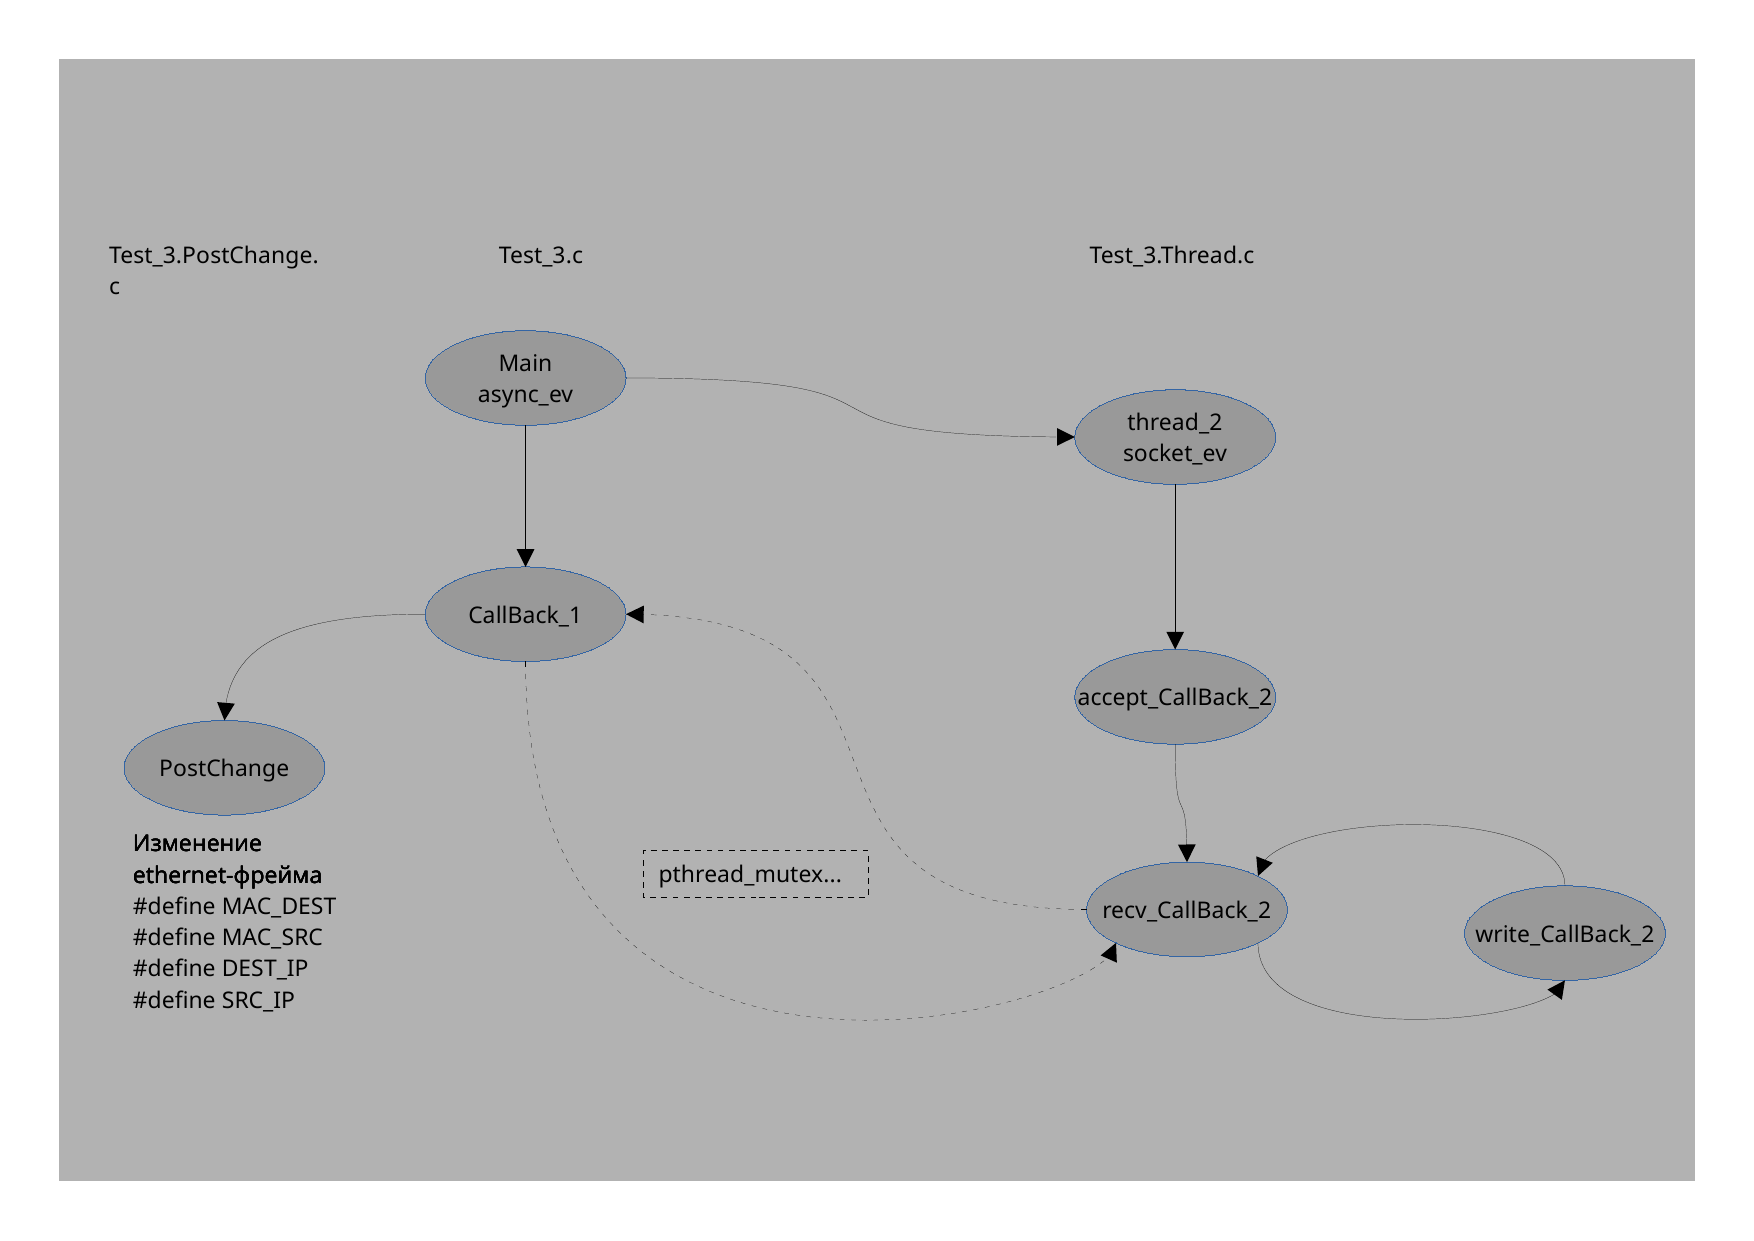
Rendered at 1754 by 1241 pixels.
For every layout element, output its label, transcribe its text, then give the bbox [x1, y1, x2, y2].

text_box Изменение ethernet-фрейма #define MAC_DEST #define MAC_SRC #define DEST_IP #define SRC_IP [118, 886, 367, 1014]
text_box accept_CallBack_2 [1074, 649, 1276, 745]
text_box thread_2 socket_ev [1074, 389, 1276, 485]
text_box write_CallBack_2 [1464, 885, 1666, 981]
text_box Main async_ev [425, 330, 626, 426]
text_box recv_CallBack_2 [1086, 862, 1288, 957]
text_box Test_3.c [484, 231, 603, 272]
text_box CallBack_1 [425, 566, 626, 662]
text_box pthread_mutex... [643, 850, 869, 898]
text_box PostChange [124, 720, 325, 816]
text_box Test_3.Thread.c [1074, 231, 1276, 272]
text_box Test_3.PostChange.c [94, 231, 343, 298]
text_box Изменение ethernet-фрейма [118, 820, 367, 886]
